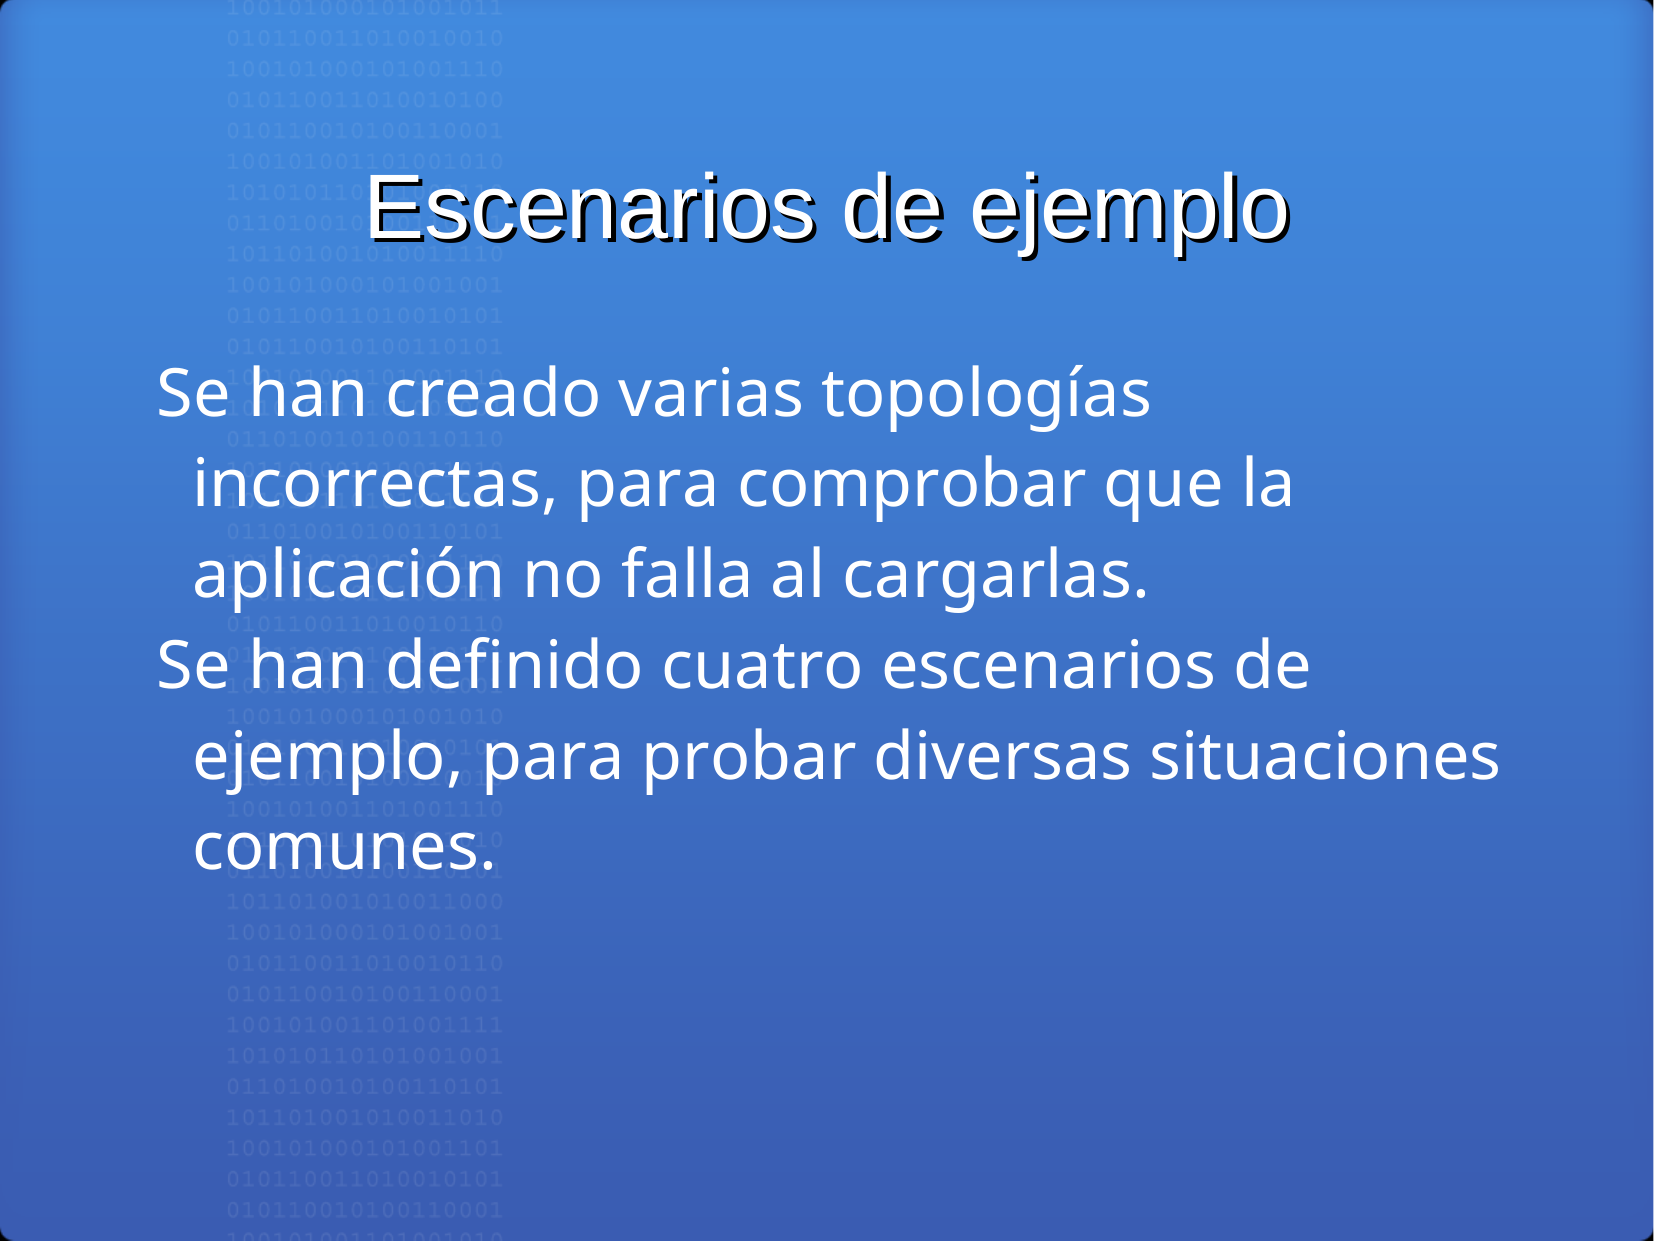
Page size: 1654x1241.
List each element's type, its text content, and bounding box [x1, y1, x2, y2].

title Escenarios de ejemplo [121, 110, 1534, 303]
subtitle Se han creado varias topologías incorrectas, para comprobar que la aplicación no falla al cargarlas. Se han definido cuatro escenarios de ejemplo, para probar diversas situaciones comunes. [121, 352, 1534, 1119]
picture [0, 0, 1654, 1241]
